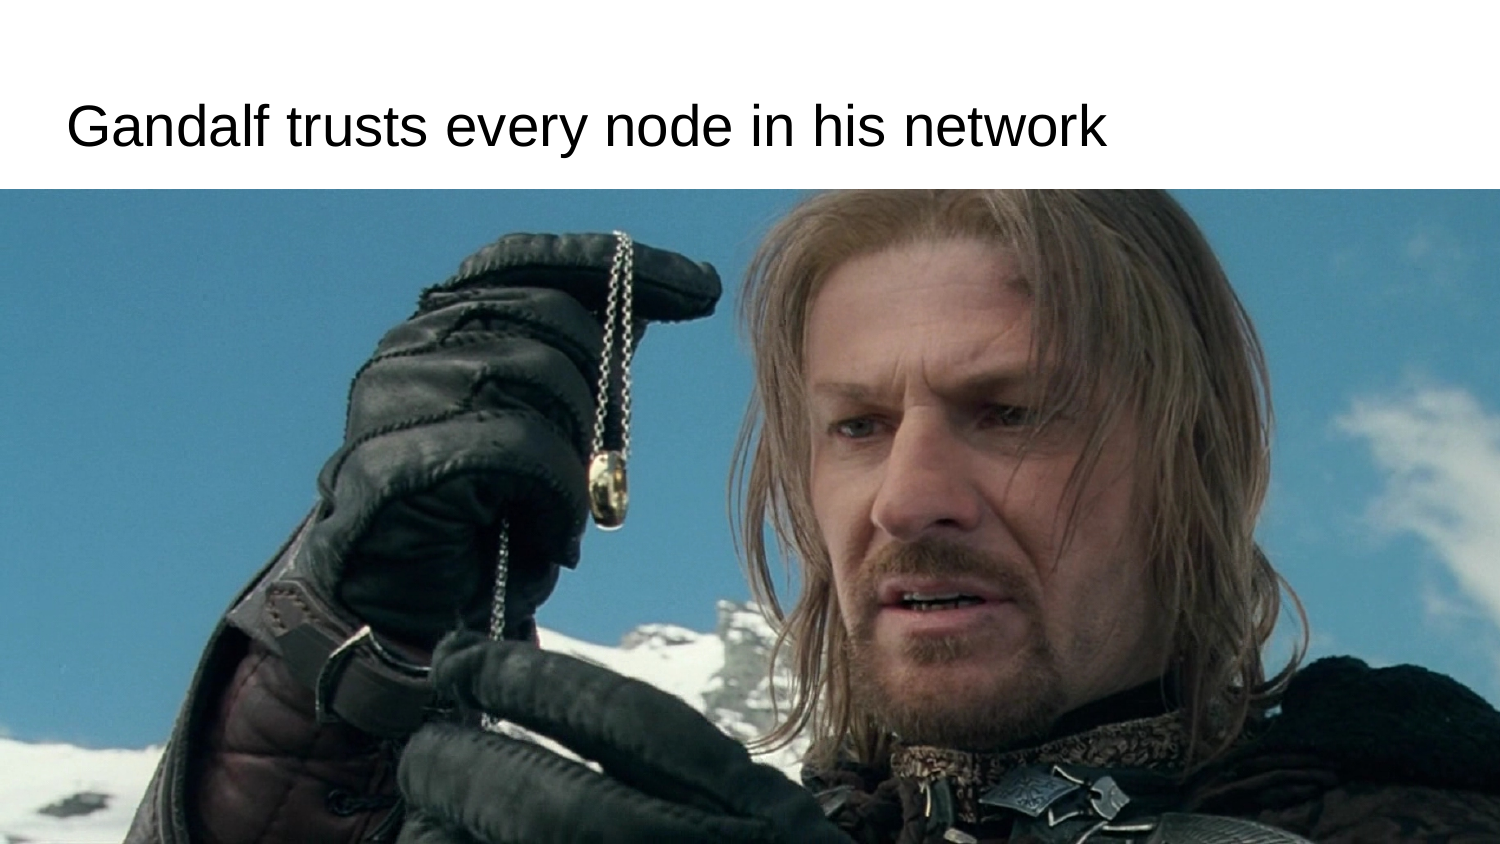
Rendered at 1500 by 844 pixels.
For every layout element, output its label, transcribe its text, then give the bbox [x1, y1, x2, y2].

title Gandalf trusts every node in his network [51, 72, 1449, 167]
picture [0, 189, 1500, 844]
